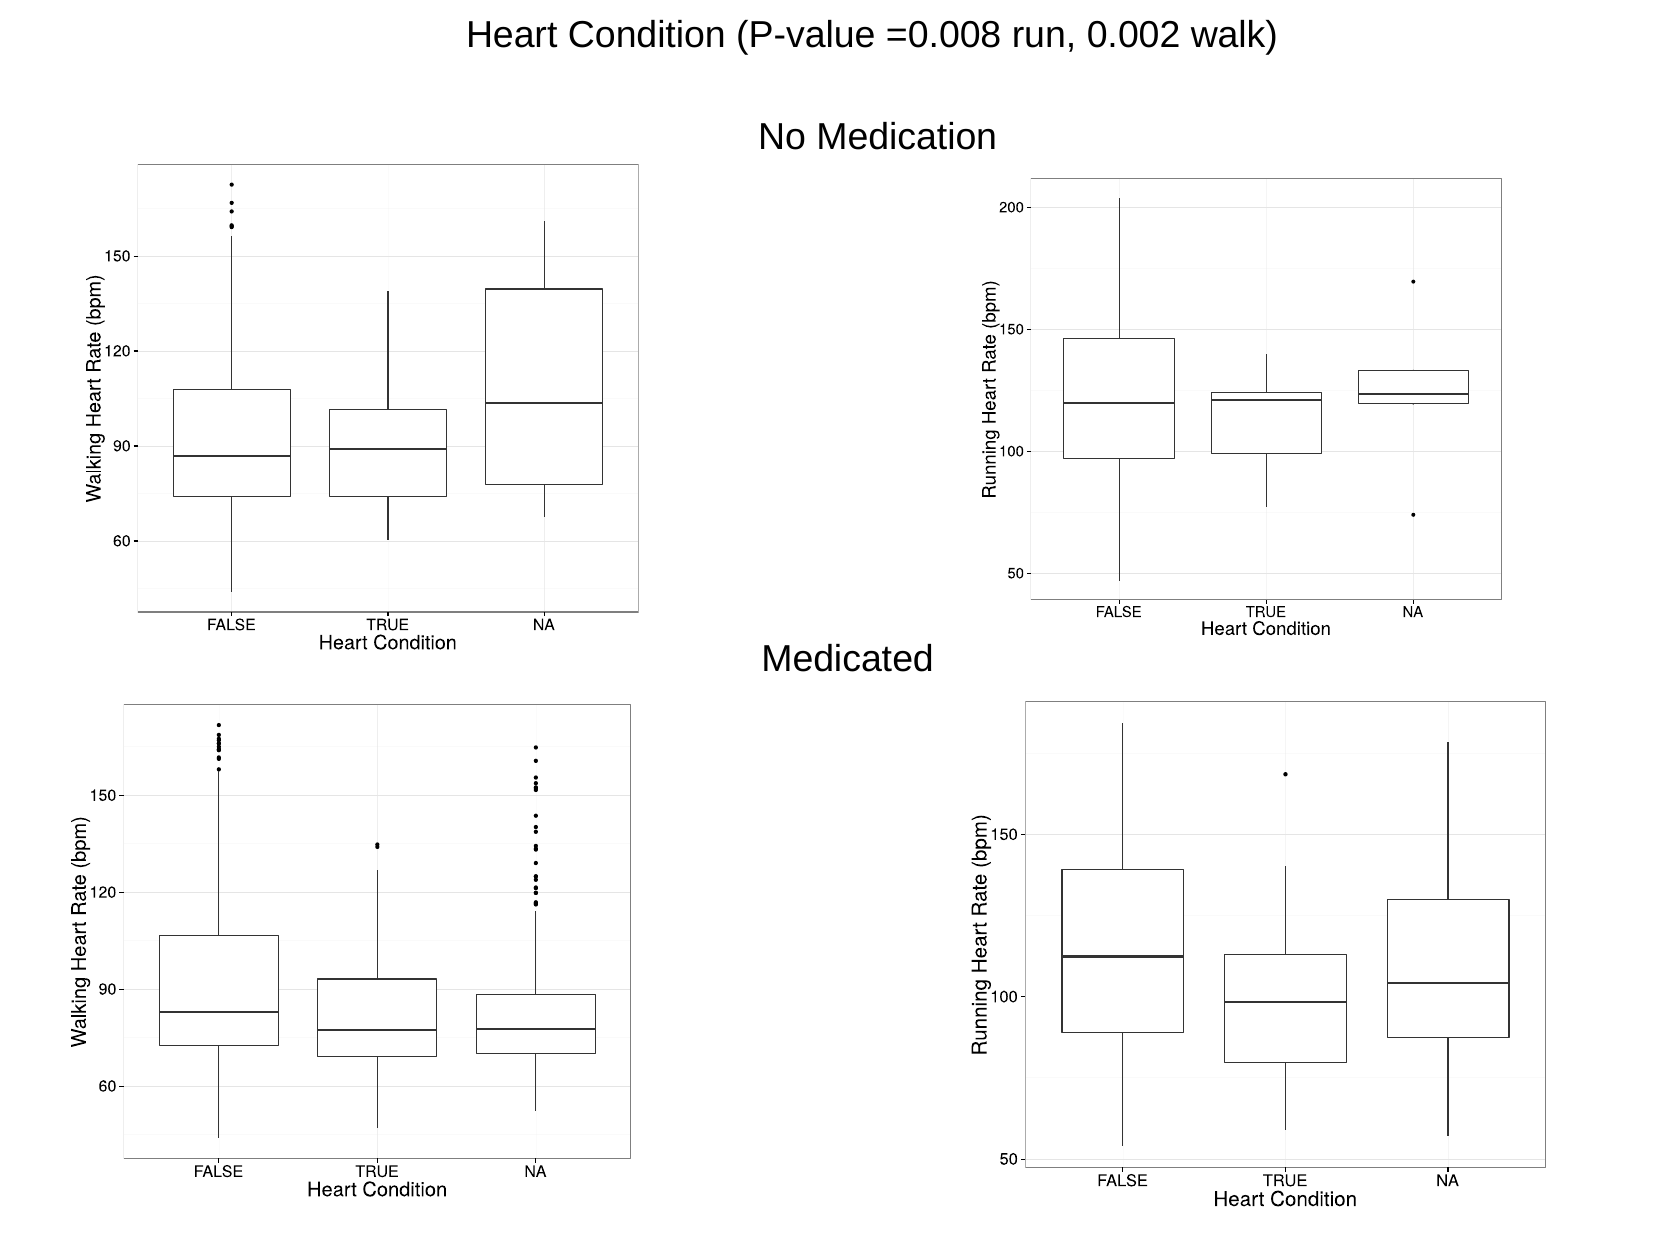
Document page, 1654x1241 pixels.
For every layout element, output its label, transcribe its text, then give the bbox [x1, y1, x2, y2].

text_box Medicated [570, 630, 1126, 687]
text_box Heart Condition (P-value =0.008 run, 0.002 walk) [360, 6, 1396, 64]
picture [75, 150, 653, 661]
text_box No Medication [600, 108, 1156, 166]
picture [971, 165, 1516, 646]
picture [60, 690, 646, 1208]
picture [960, 686, 1561, 1218]
